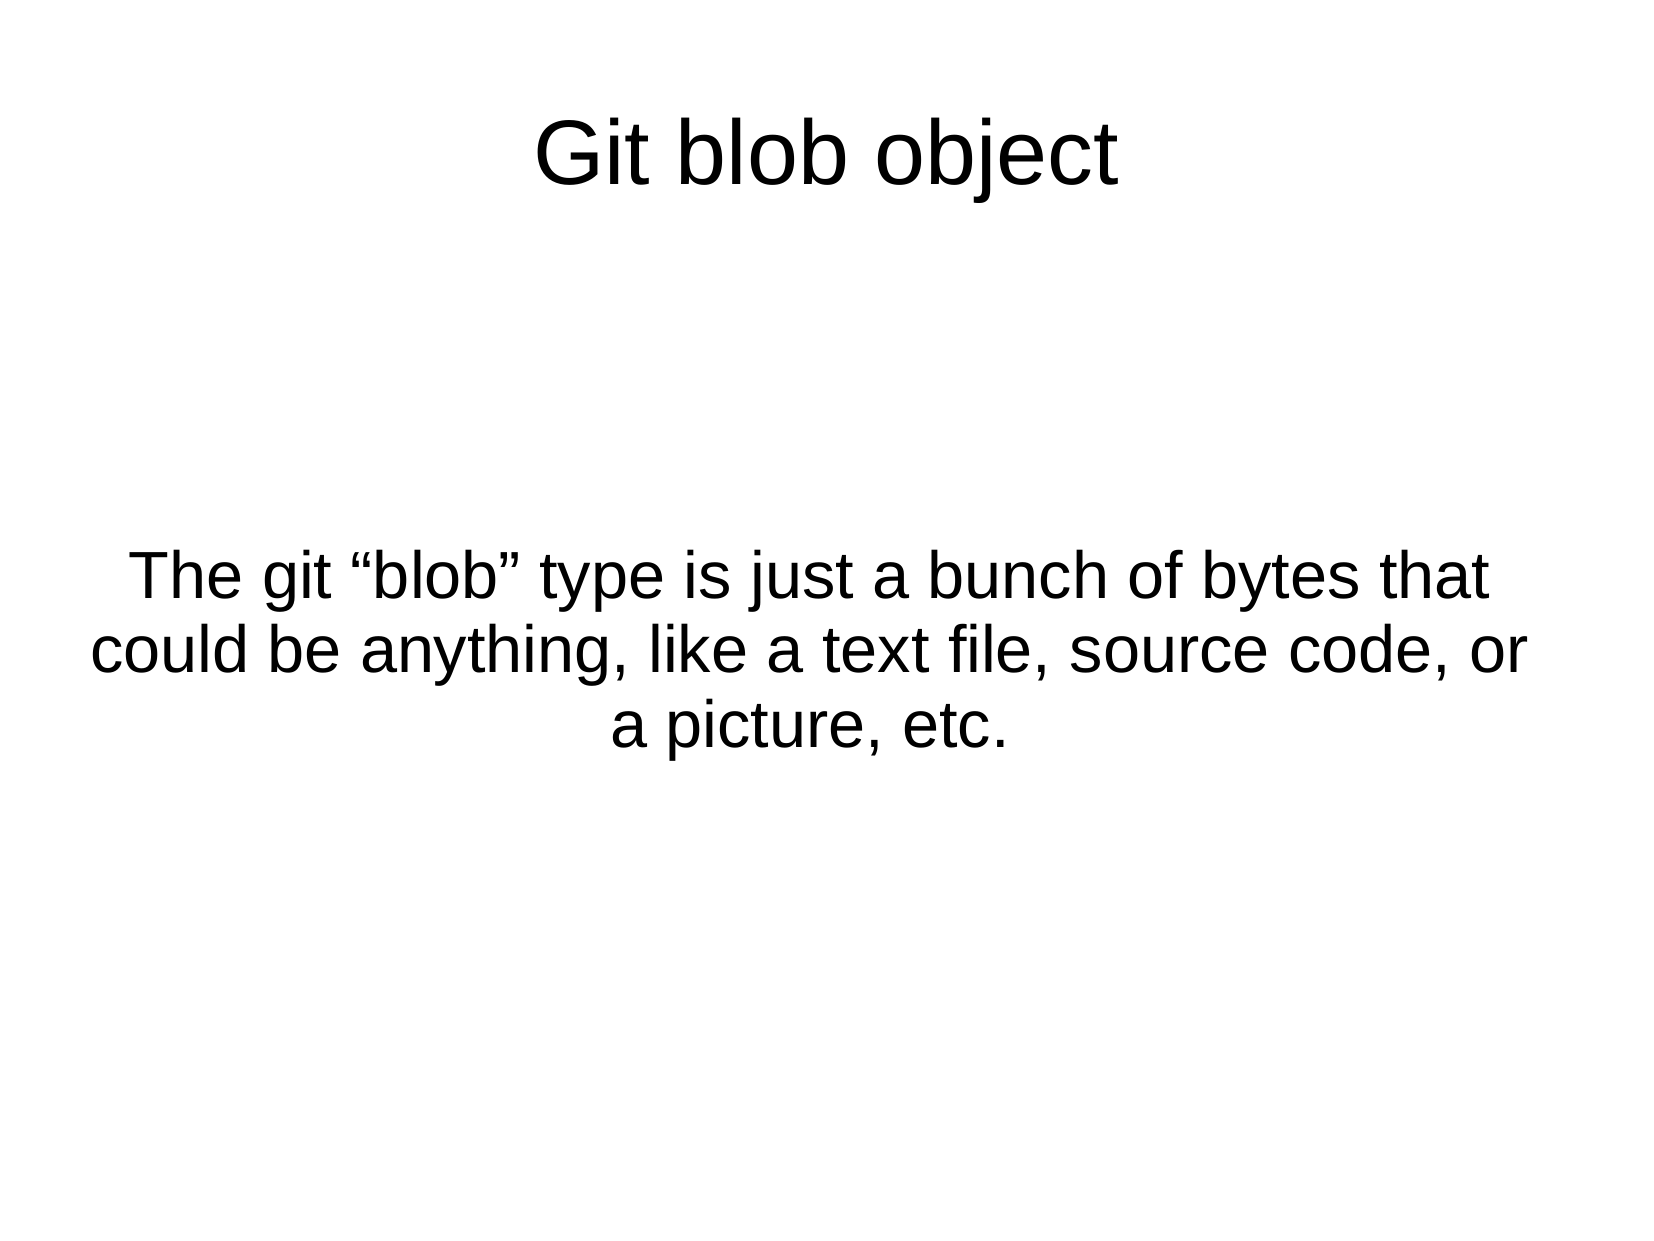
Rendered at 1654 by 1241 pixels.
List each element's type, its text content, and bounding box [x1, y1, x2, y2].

subtitle The git “blob” type is just a bunch of bytes that could be anything, like a text file, source code, or a picture, etc. [82, 290, 1538, 1010]
title Git blob object [82, 49, 1571, 257]
